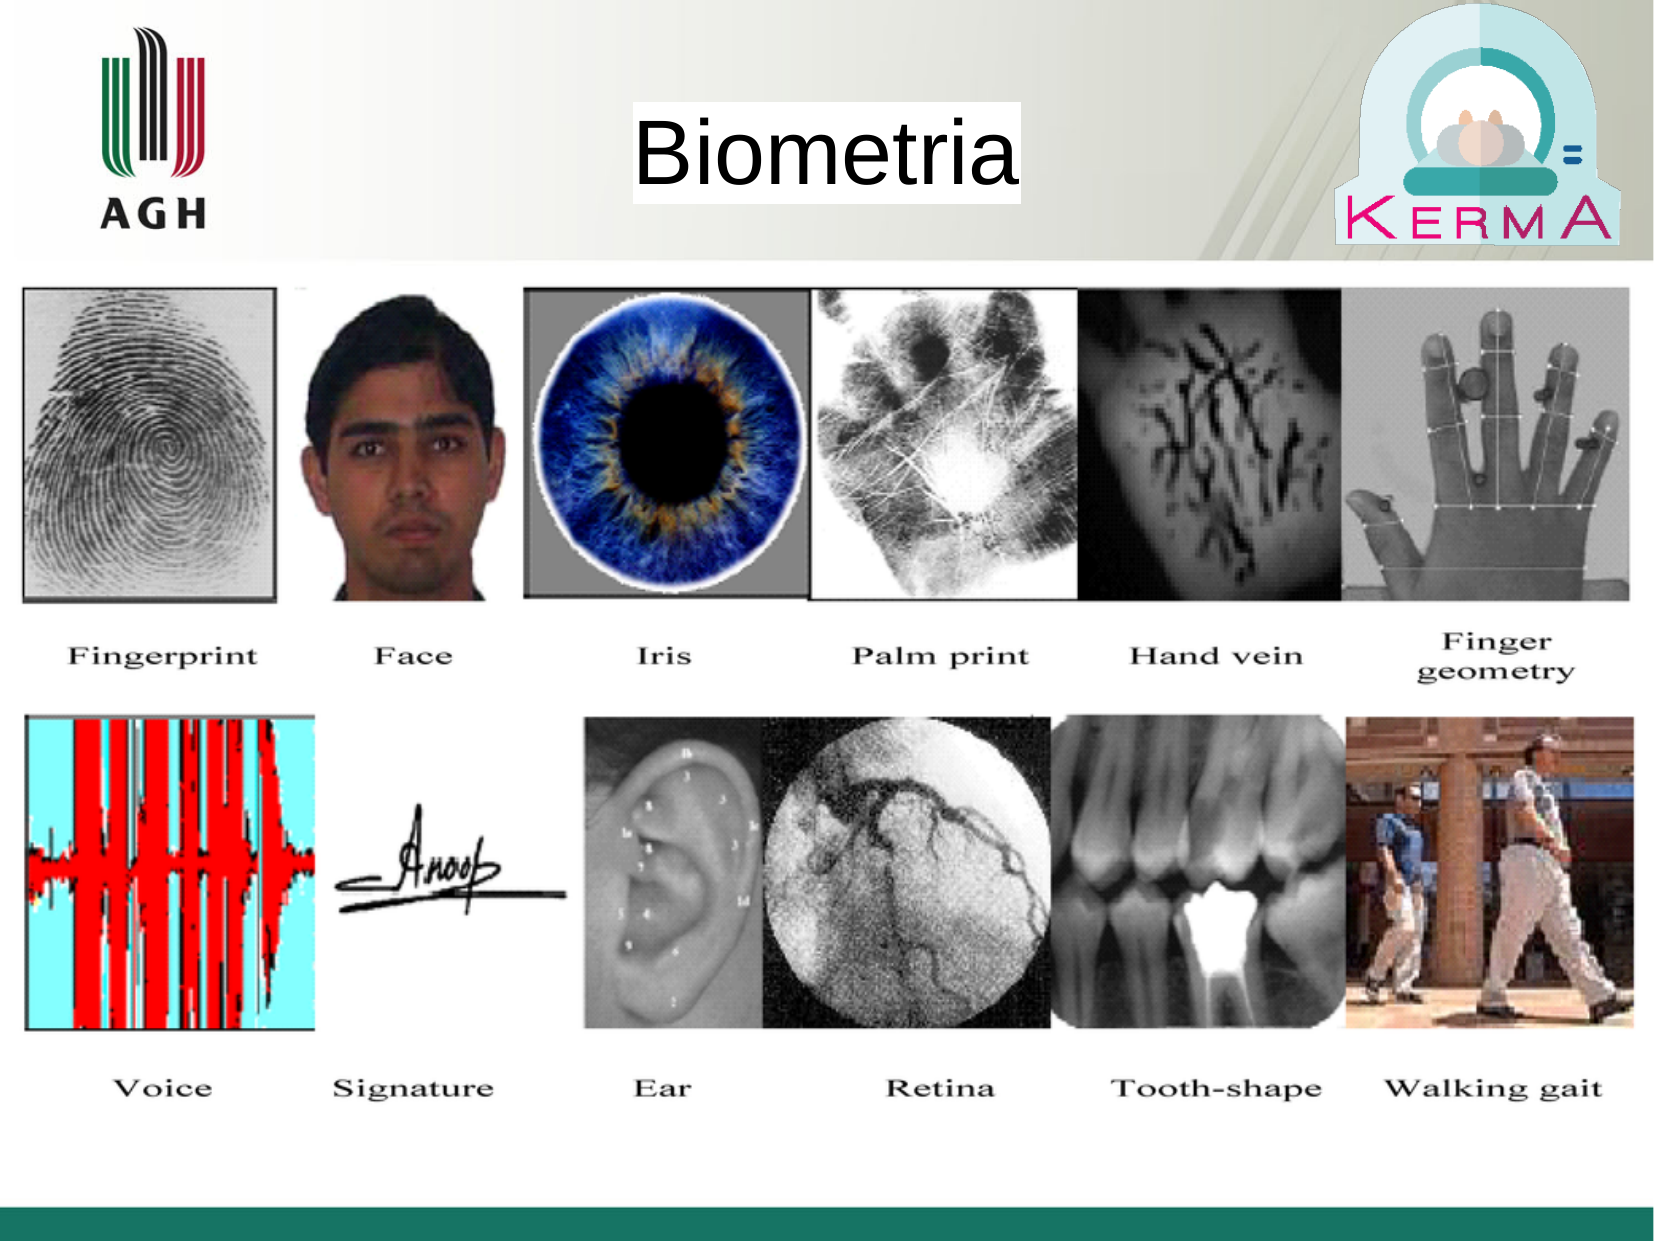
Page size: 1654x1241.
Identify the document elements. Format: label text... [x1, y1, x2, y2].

picture [0, 0, 1654, 1241]
title Biometria [82, 49, 1305, 257]
